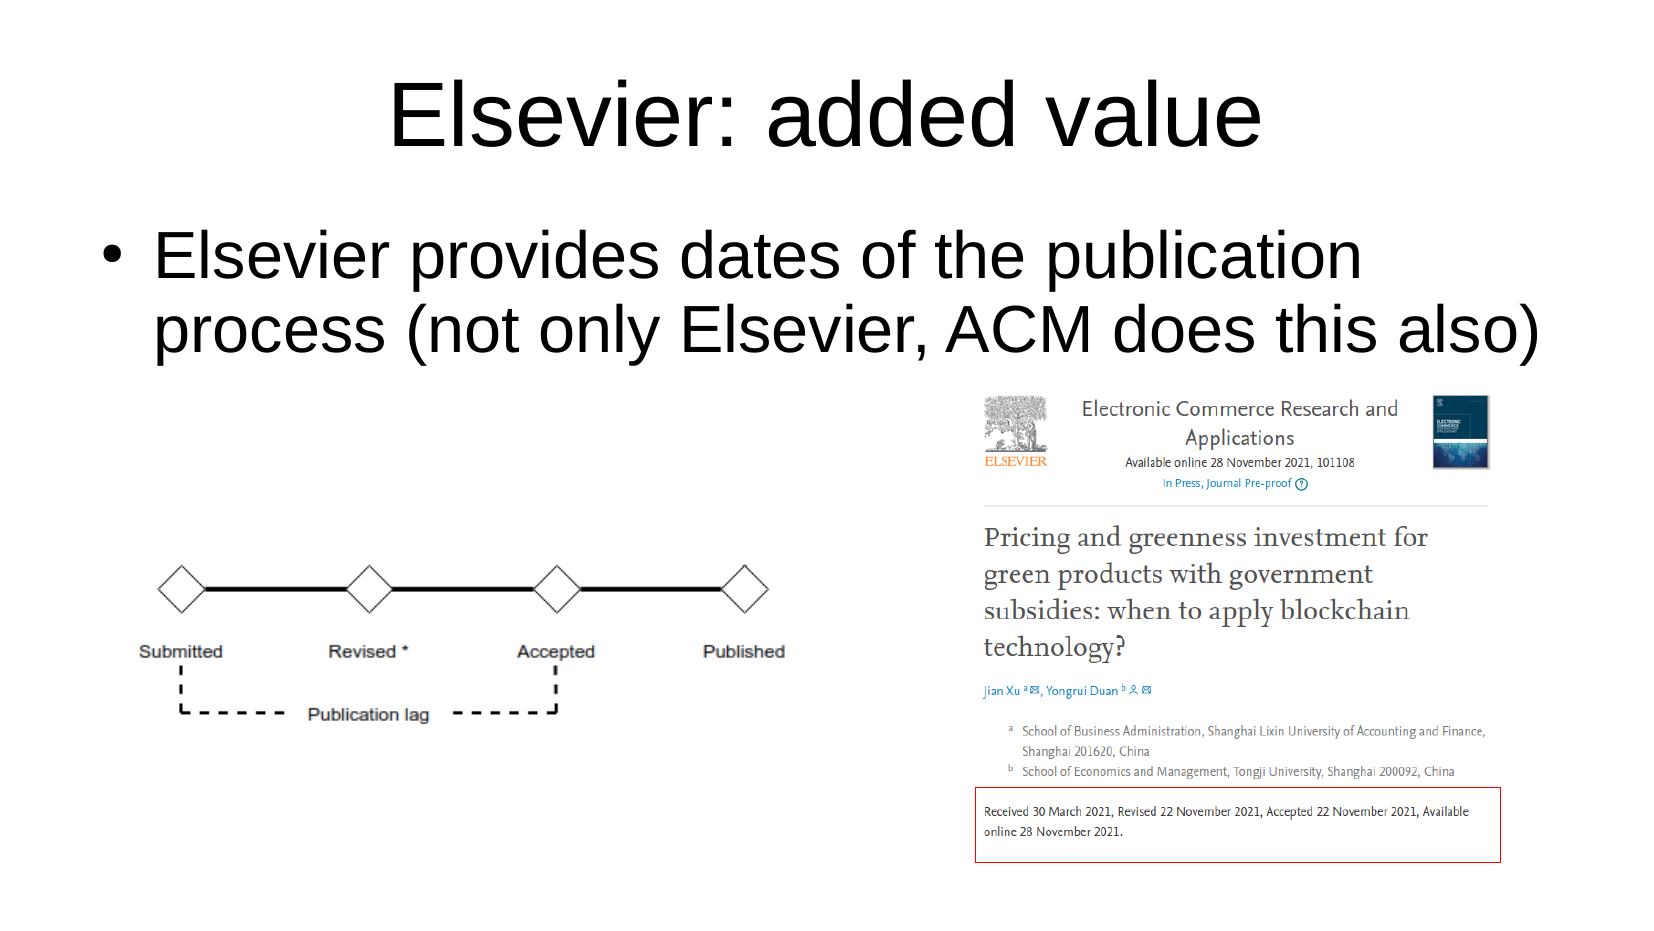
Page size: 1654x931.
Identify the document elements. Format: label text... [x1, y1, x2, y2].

picture [975, 385, 1501, 787]
picture [976, 788, 1500, 862]
picture [139, 562, 788, 732]
title Elsevier: added value [82, 37, 1571, 193]
list Elsevier provides dates of the publication process (not only Elsevier, ACM does this also) [82, 217, 1571, 758]
